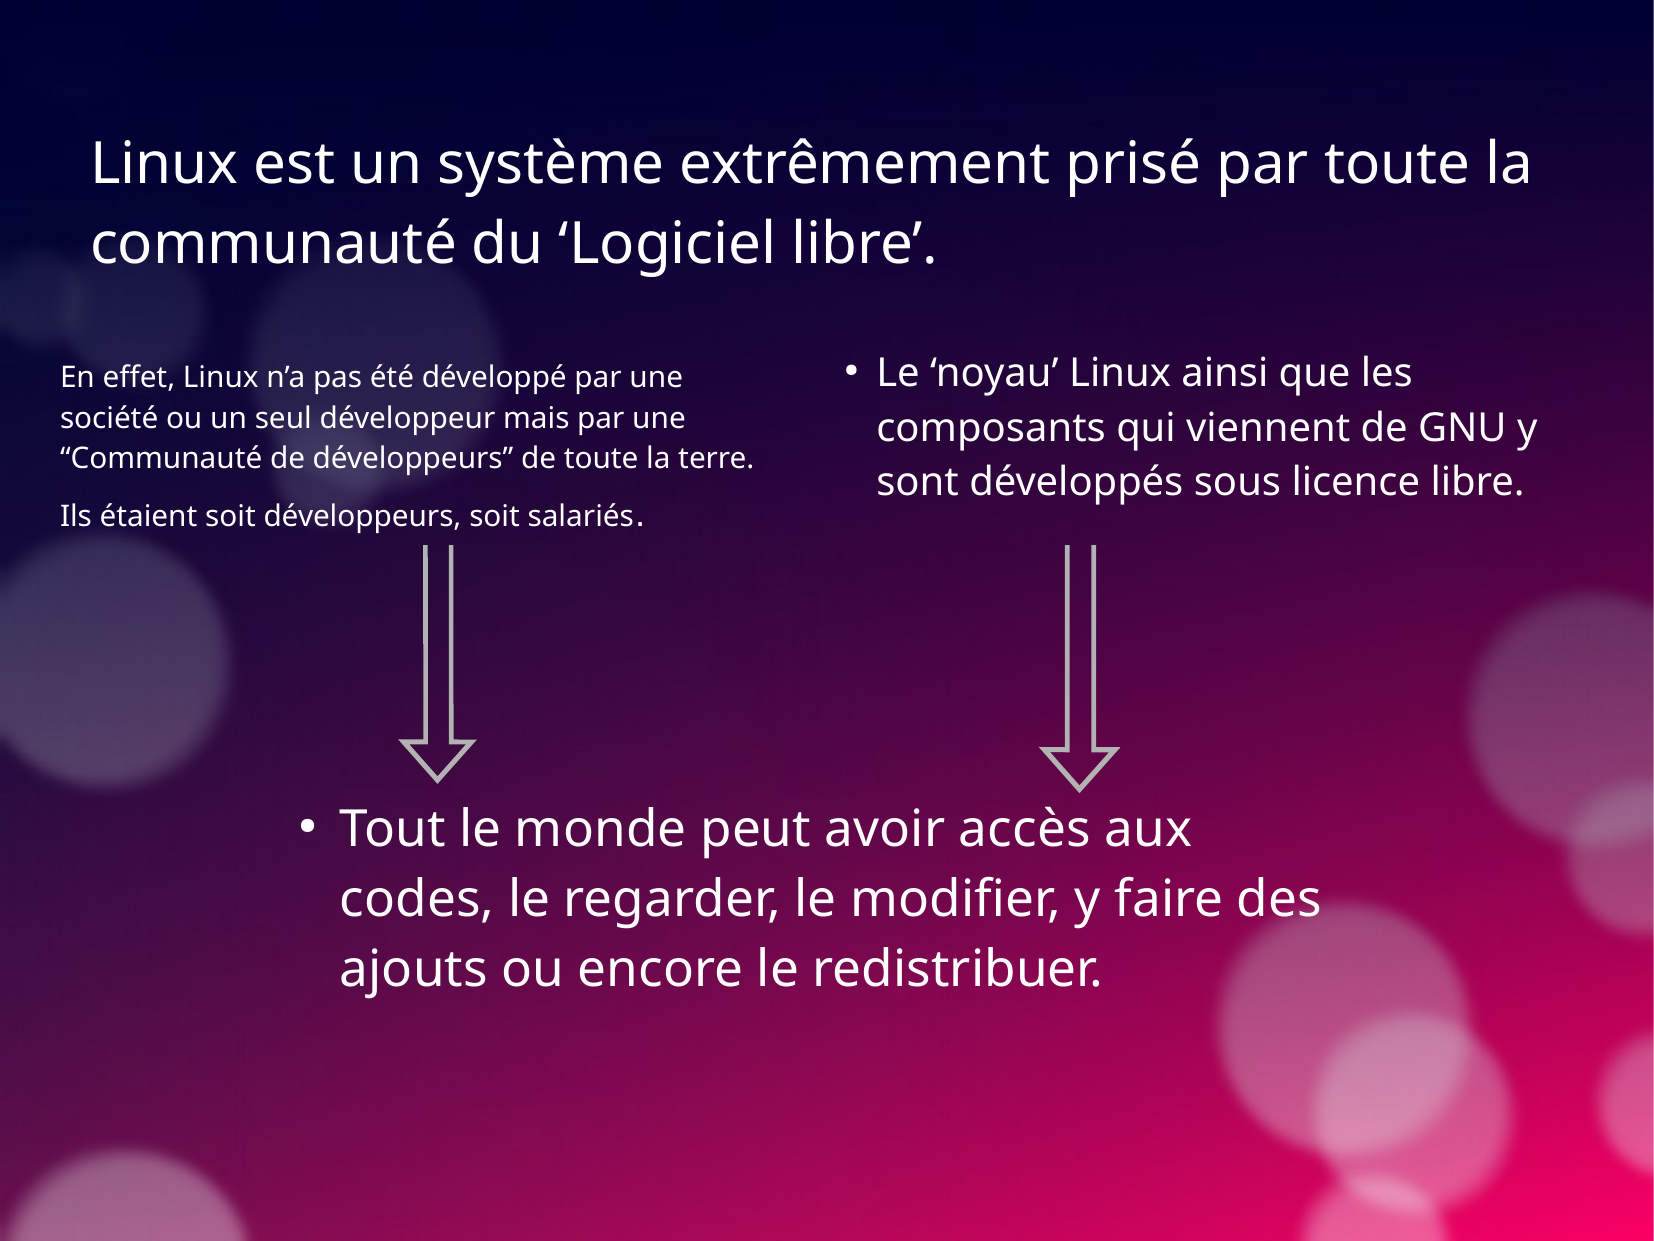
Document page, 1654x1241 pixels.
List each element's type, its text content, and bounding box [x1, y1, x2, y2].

list Le ‘noyau’ Linux ainsi que les composants qui viennent de GNU y sont développés sous licence libre. [833, 343, 1561, 556]
list En effet, Linux n’a pas été développé par une société ou un seul développeur mais par une “Communauté de développeurs” de toute la terre. Ils étaient soit développeurs, soit salariés. [60, 355, 787, 567]
picture [0, 0, 1654, 1241]
title Linux est un système extrêmement prisé par toute la communauté du ‘Logiciel libre’. [90, 97, 1579, 305]
list Tout le monde peut avoir accès aux codes, le regarder, le modifier, y faire des ajouts ou encore le redistribuer. [285, 791, 1336, 1006]
